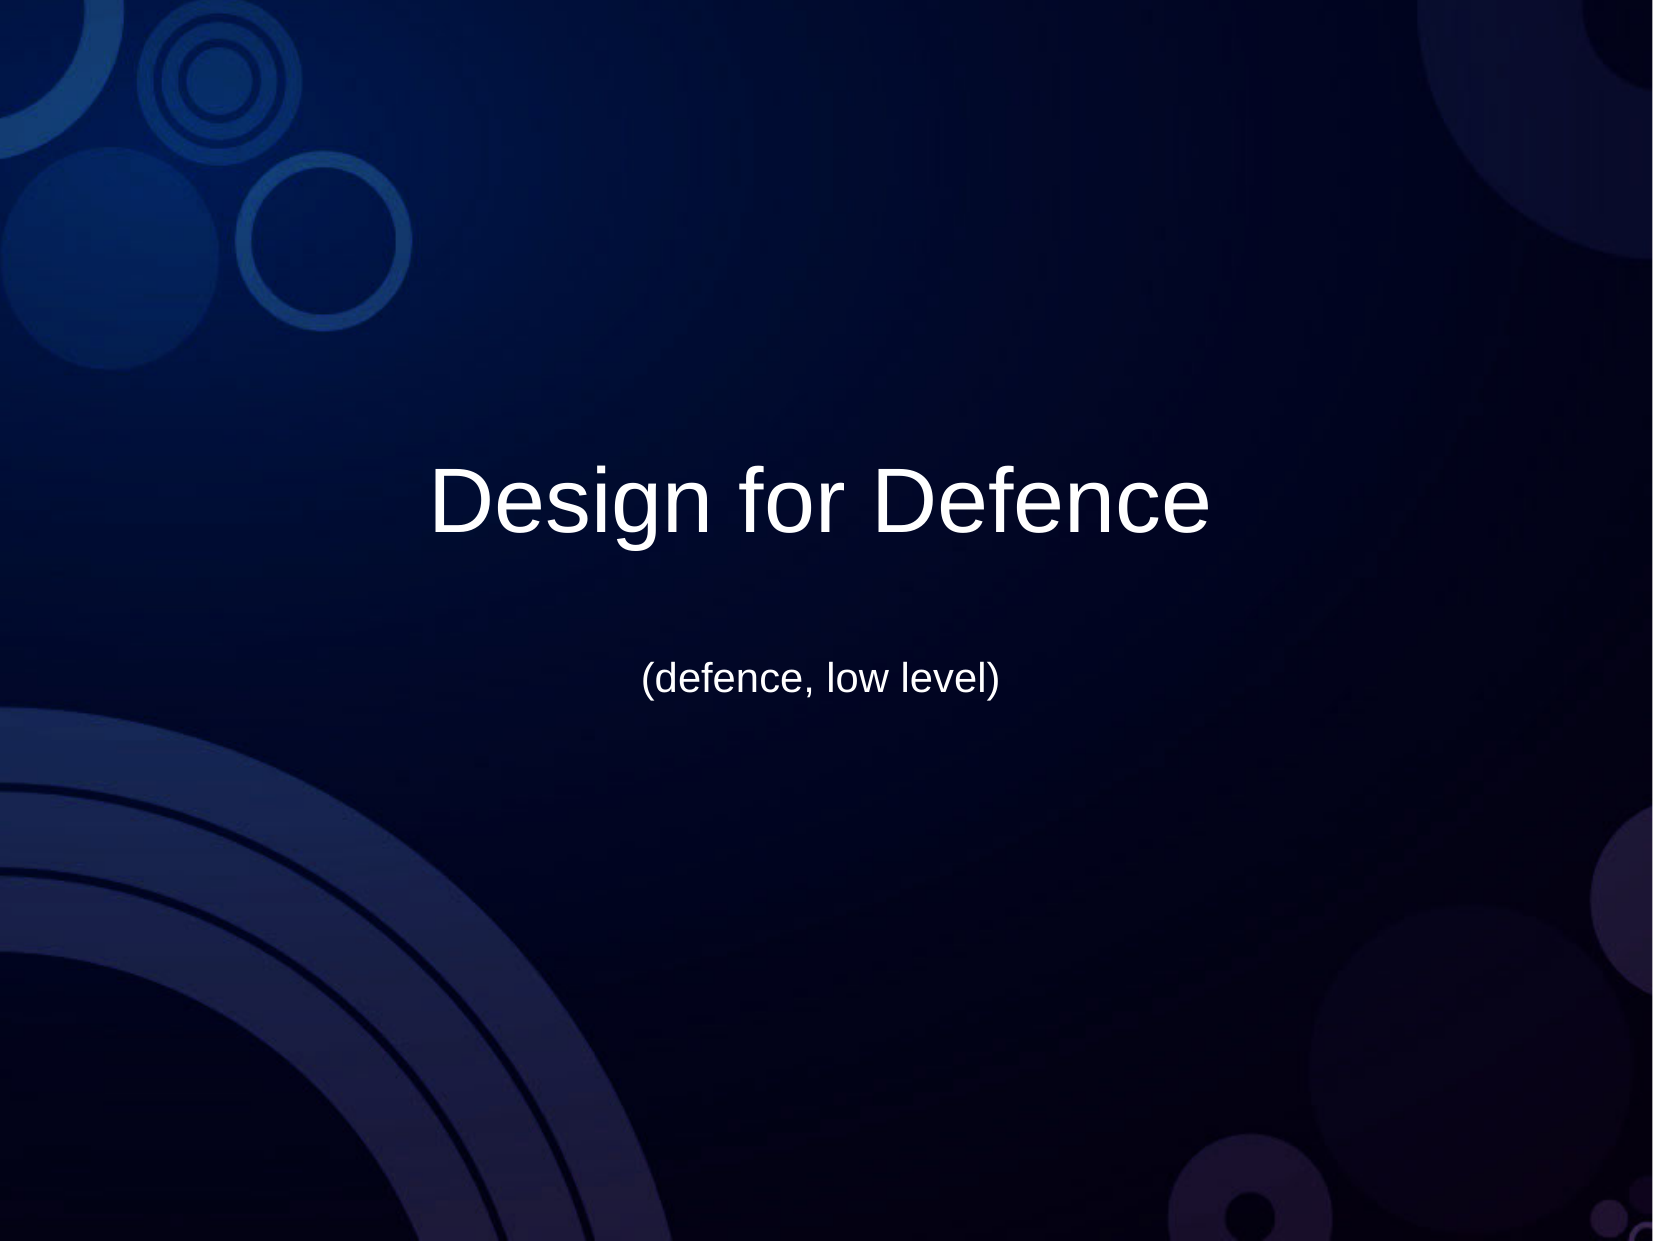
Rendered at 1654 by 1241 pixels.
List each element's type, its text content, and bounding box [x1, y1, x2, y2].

picture [0, 0, 1653, 1241]
title Design for Defence (defence, low level) [76, 449, 1565, 702]
